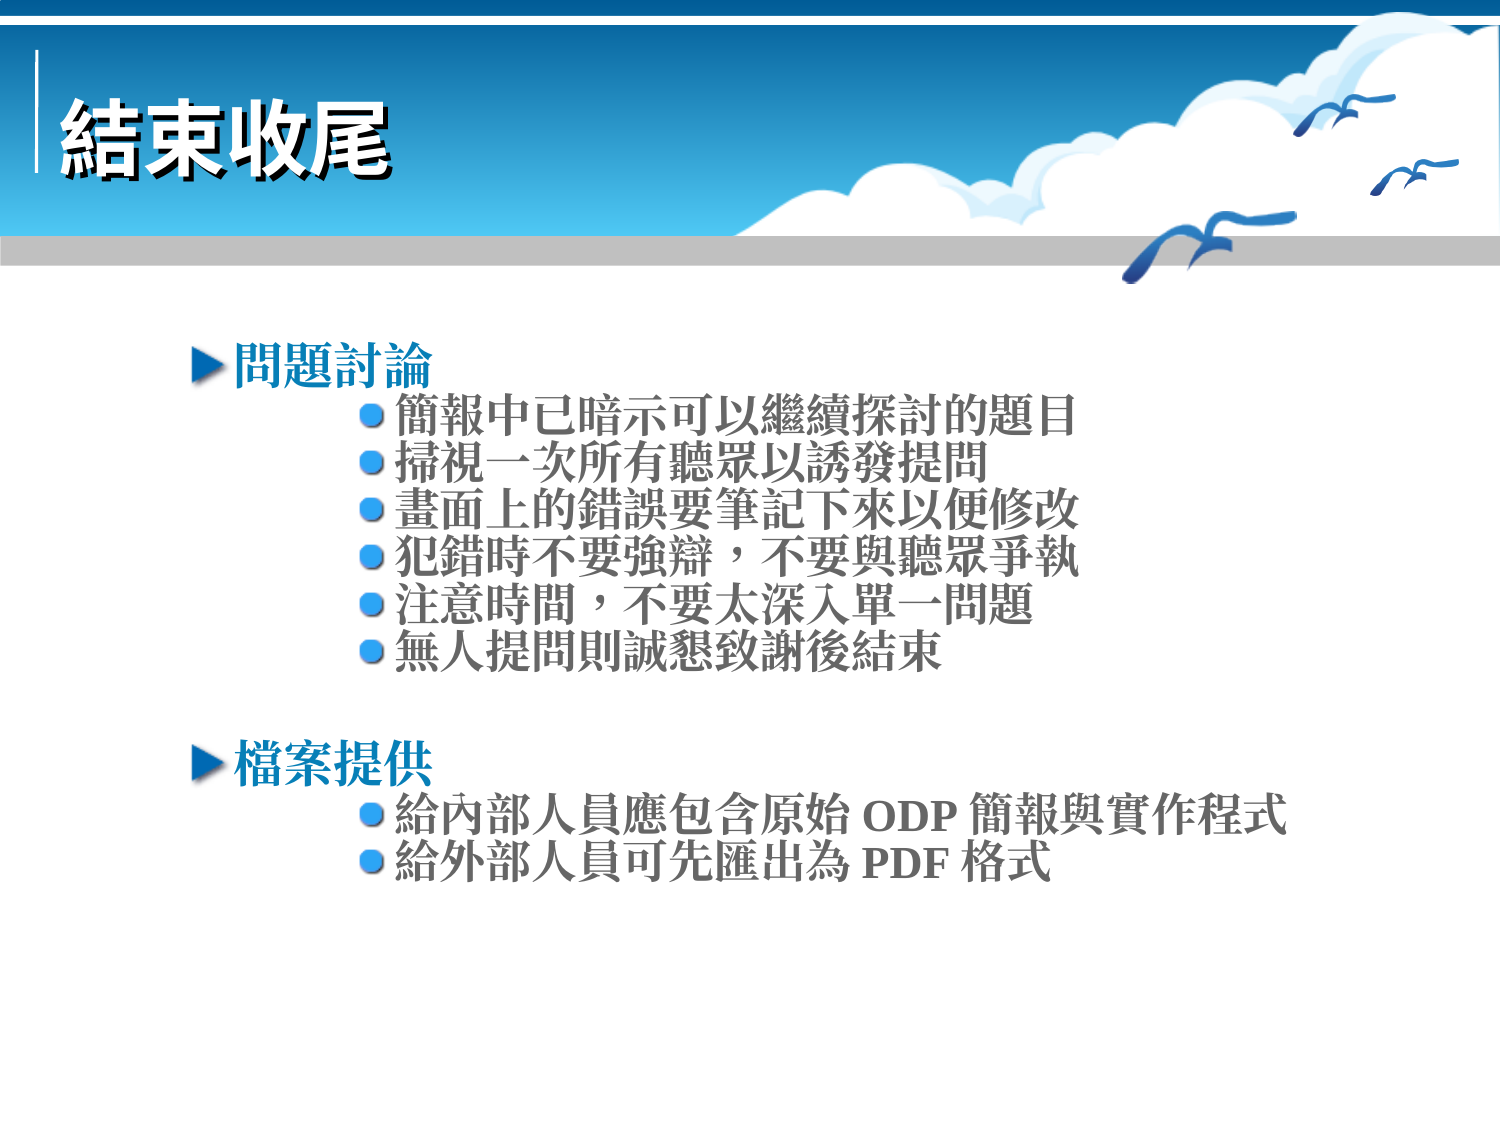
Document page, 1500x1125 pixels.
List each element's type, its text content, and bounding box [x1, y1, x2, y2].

list 問題討論 簡報中已暗示可以繼續探討的題目 掃視一次所有聽眾以誘發提問 畫面上的錯誤要筆記下來以便修改 犯錯時不要強辯，不要與聽眾爭執 注意時間，不要太深入單一問題 無人提問則誠懇致謝後結束 檔案提供 給內部人員應包含原始ODP簡報與實作程式 給外部人員可先匯出為PDF格式 [189, 311, 1356, 981]
picture [730, 12, 1500, 284]
title 結束收尾 [59, 86, 1465, 186]
